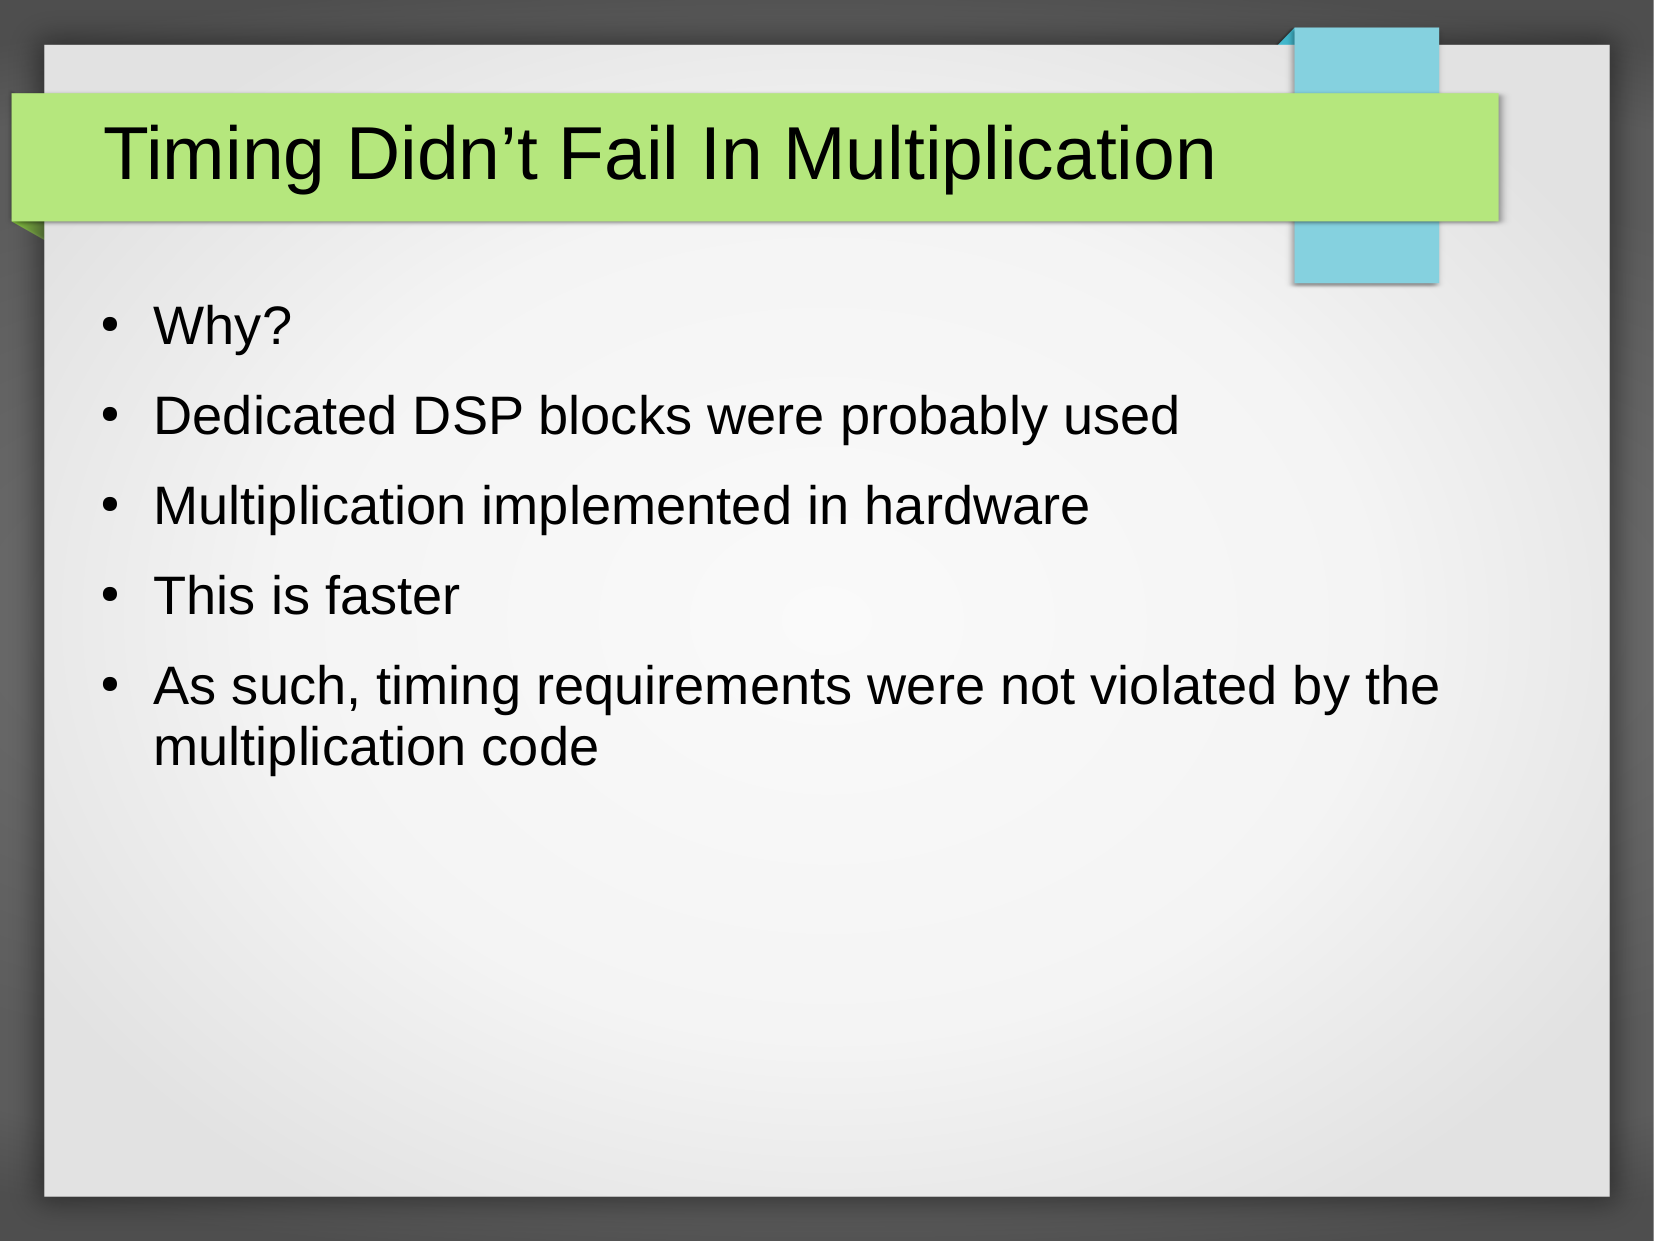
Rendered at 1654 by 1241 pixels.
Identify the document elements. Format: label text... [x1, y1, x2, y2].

title Timing Didn’t Fail In Multiplication [82, 94, 1264, 213]
picture [0, 0, 1654, 1241]
list Why? Dedicated DSP blocks were probably used Multiplication implemented in hardware This is faster As such, timing requirements were not violated by the multiplication code [82, 295, 1571, 1015]
